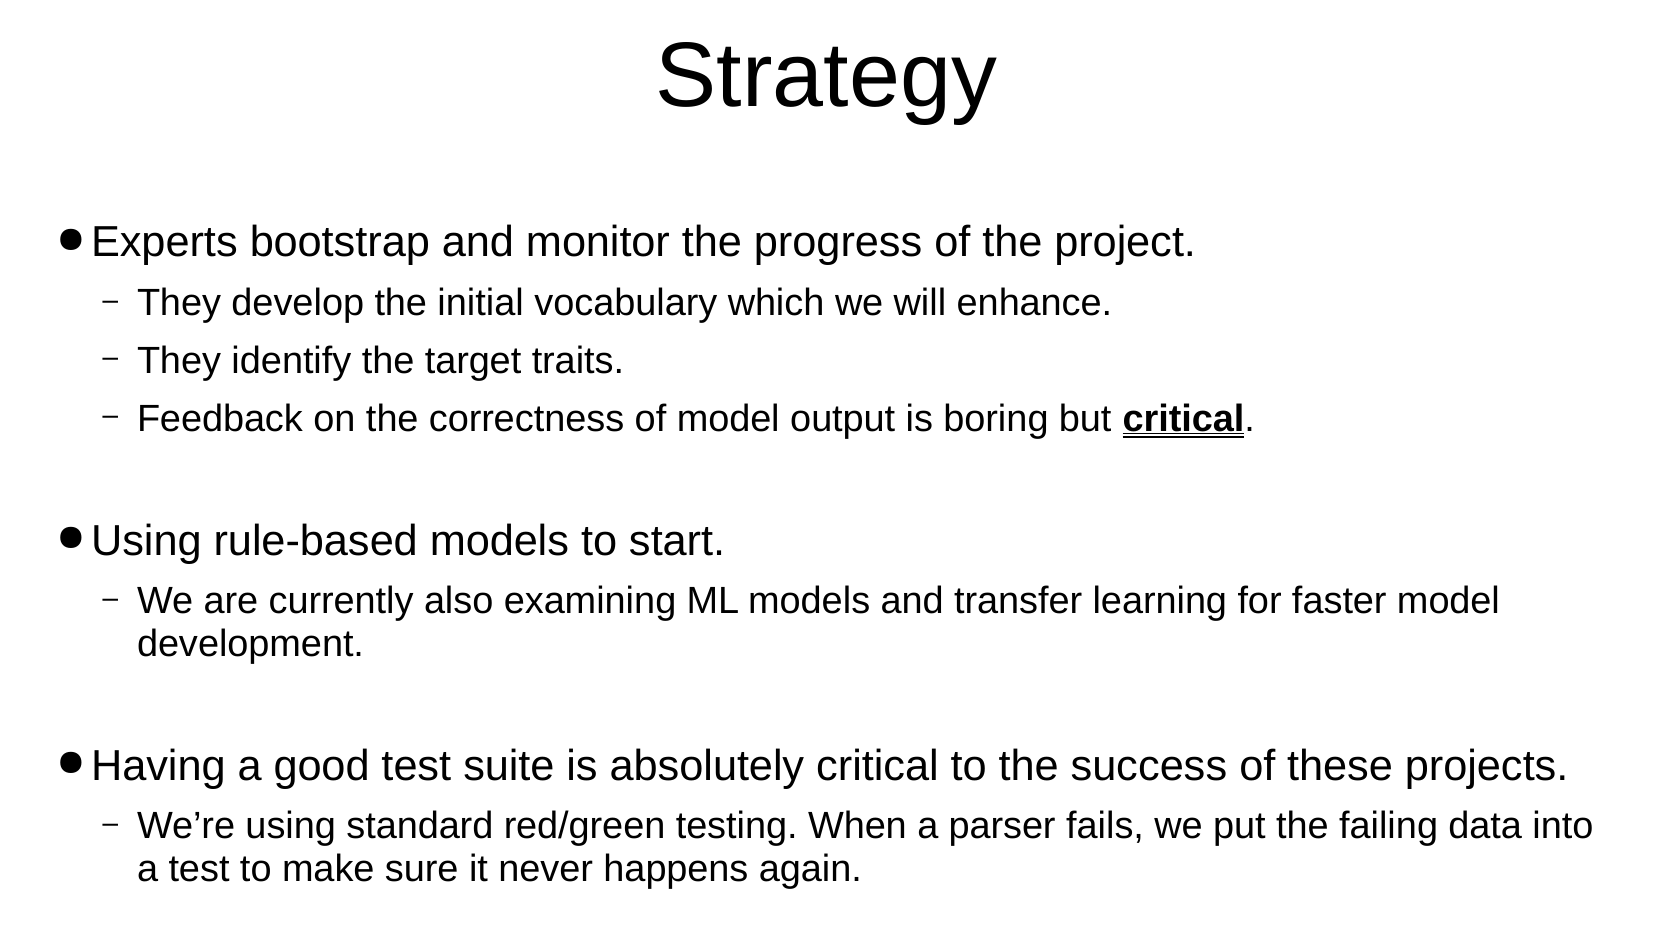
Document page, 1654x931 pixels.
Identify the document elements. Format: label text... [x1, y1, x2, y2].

title Strategy [82, 15, 1571, 136]
list Experts bootstrap and monitor the progress of the project. They develop the initial vocabulary which we will enhance. They identify the target traits. Feedback on the correctness of model output is boring but critical. Using rule-based models to start. We are currently also examining ML models and transfer learning for faster model development. Having a good test suite is absolutely critical to the success of these projects. We’re using standard red/green testing. When a parser fails, we put the failing data into a test to make sure it never happens again. [45, 150, 1606, 901]
